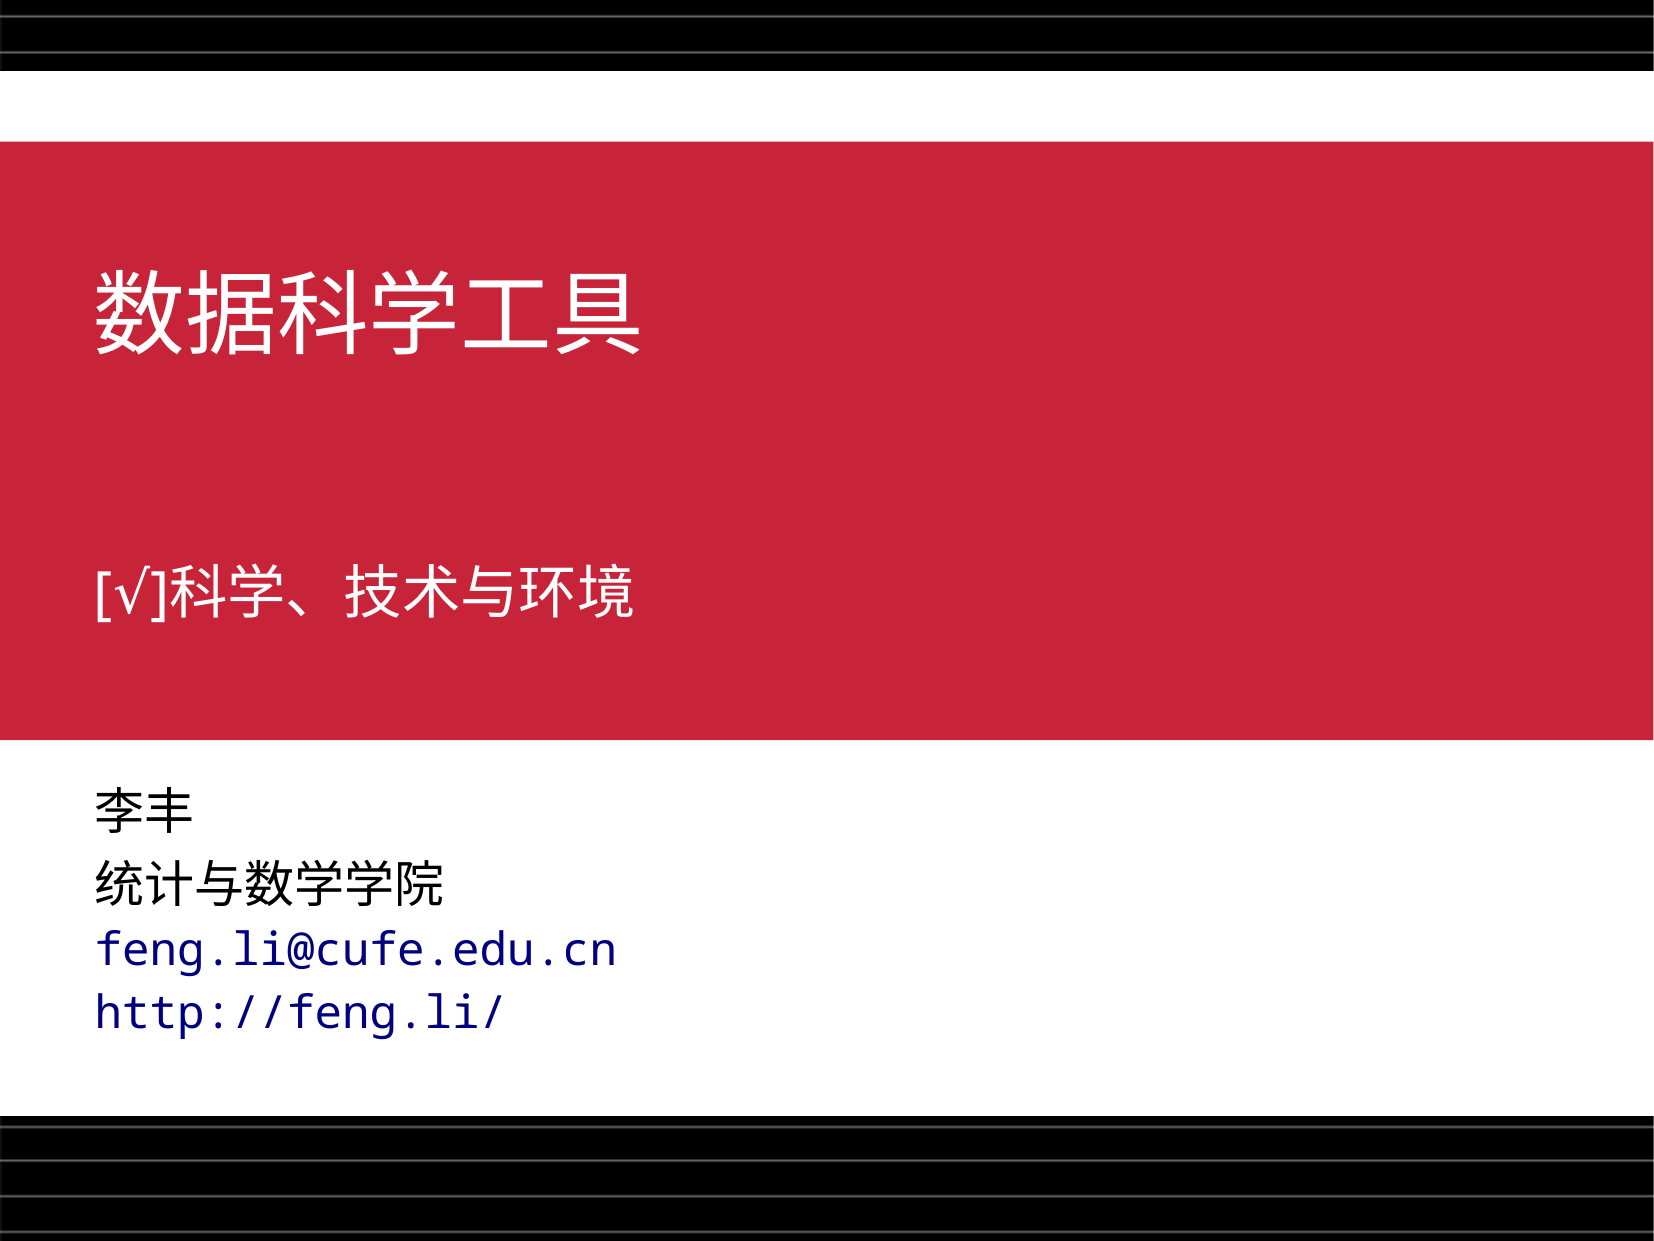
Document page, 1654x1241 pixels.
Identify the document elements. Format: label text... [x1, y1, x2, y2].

picture [0, 0, 1654, 71]
picture [0, 1116, 1654, 1241]
title 数据科学工具 [√]科学、技术与环境 [0, 141, 1654, 741]
subtitle 李丰 统计与数学学院 feng.li@cufe.edu.cn http://feng.li/ [94, 771, 875, 1217]
